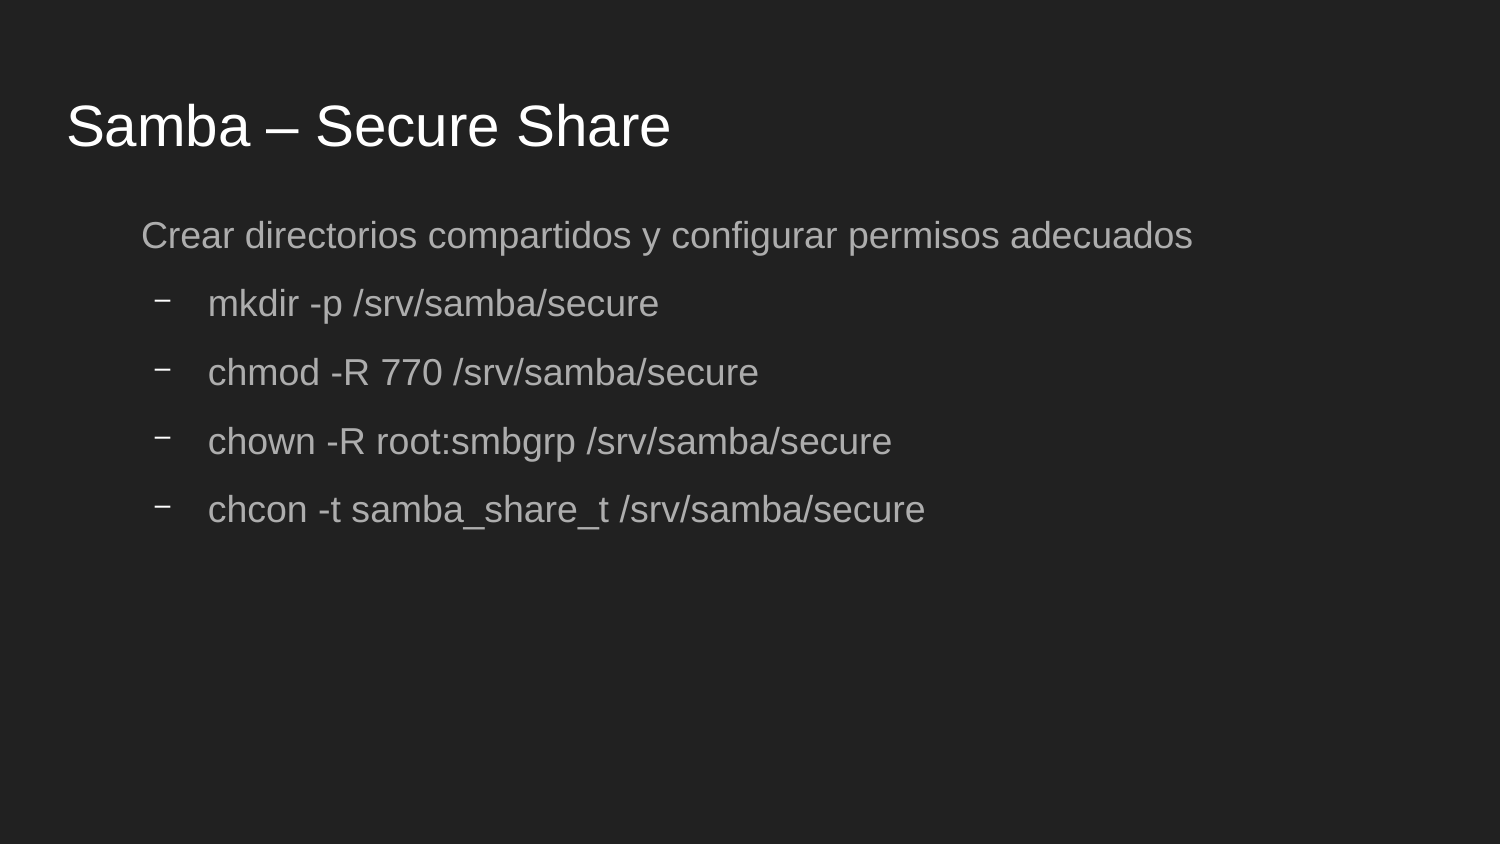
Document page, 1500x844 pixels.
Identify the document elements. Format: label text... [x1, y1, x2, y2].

list Crear directorios compartidos y configurar permisos adecuados mkdir -p /srv/samba/secure chmod -R 770 /srv/samba/secure chown -R root:smbgrp /srv/samba/secure chcon -t samba_share_t /srv/samba/secure [51, 189, 1261, 750]
title Samba – Secure Share [51, 72, 1449, 167]
